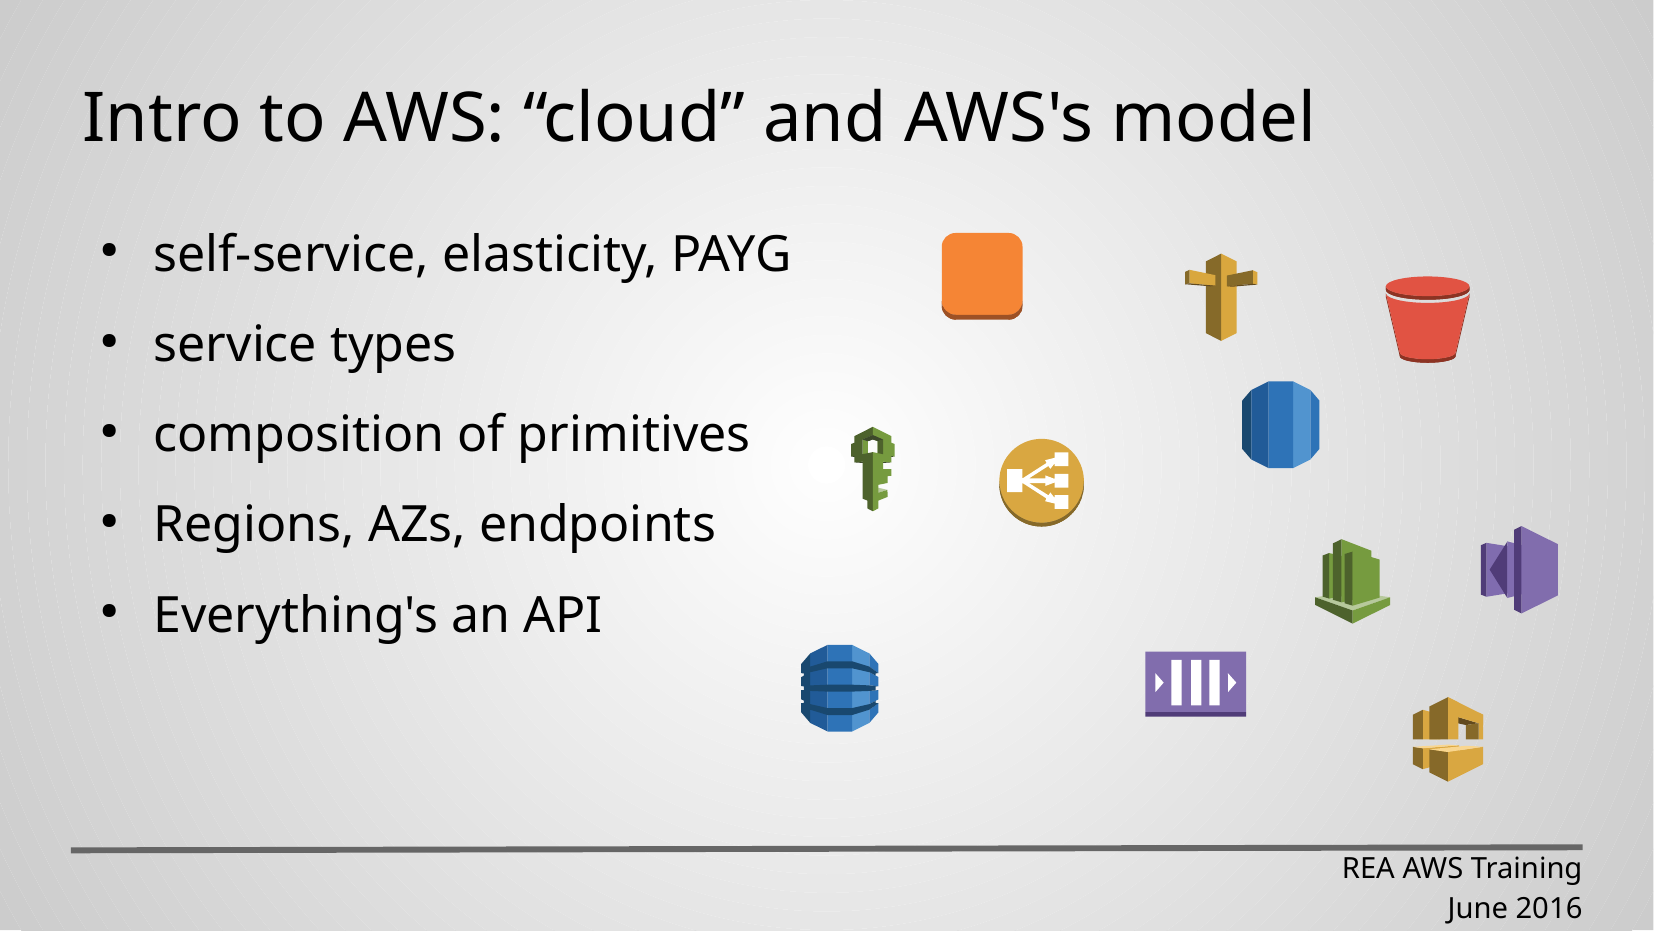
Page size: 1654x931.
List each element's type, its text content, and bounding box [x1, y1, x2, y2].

picture [799, 643, 879, 733]
picture [1143, 650, 1247, 717]
list self-service, elasticity, PAYG service types composition of primitives Regions, AZs, endpoints Everything's an API [82, 217, 1571, 827]
picture [1183, 252, 1259, 341]
picture [1240, 380, 1322, 471]
picture [1384, 275, 1472, 365]
picture [940, 231, 1025, 322]
picture [1314, 537, 1391, 624]
picture [850, 425, 896, 513]
picture [1479, 525, 1559, 615]
picture [998, 437, 1086, 528]
picture [1411, 695, 1484, 783]
title Intro to AWS: “cloud” and AWS's model [82, 36, 1571, 193]
